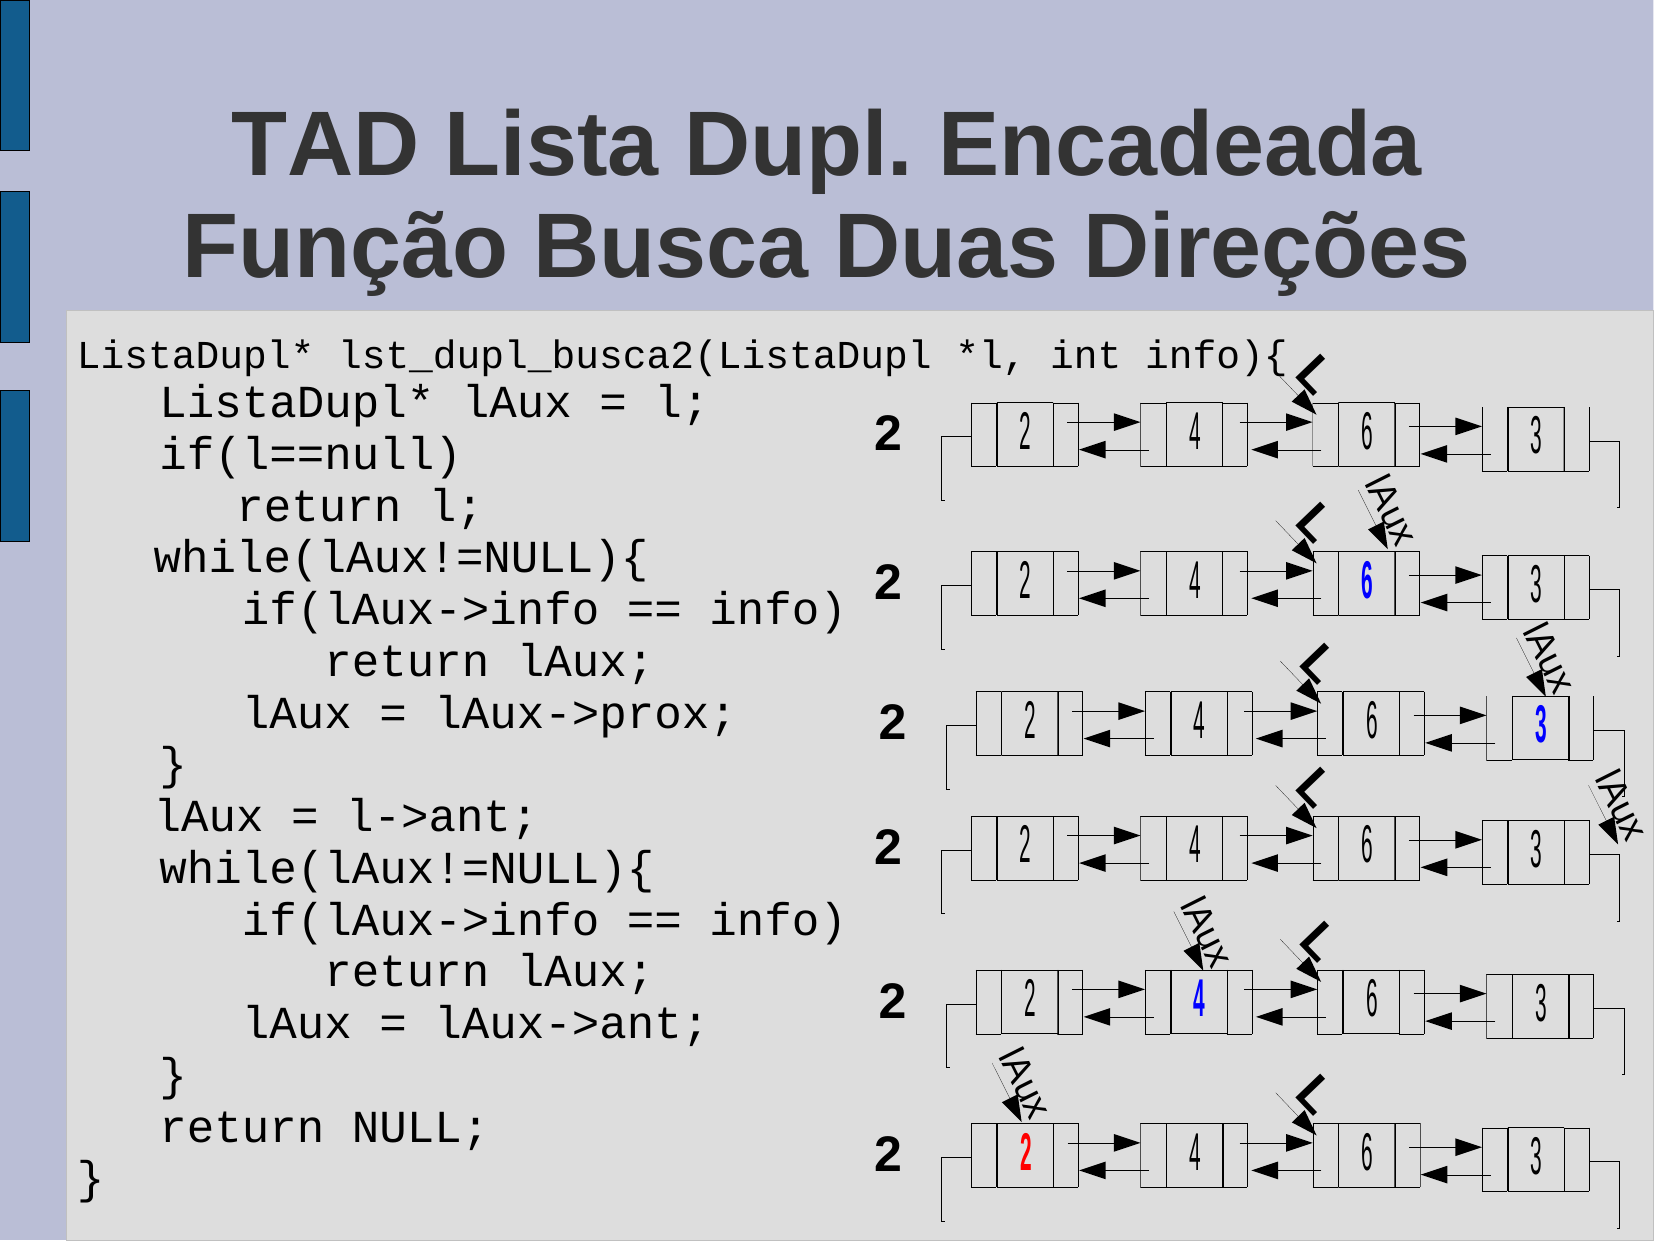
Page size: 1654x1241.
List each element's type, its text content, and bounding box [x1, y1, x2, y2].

chart [1140, 816, 1249, 885]
chart [1144, 691, 1254, 760]
chart [1317, 691, 1426, 760]
chart [975, 969, 1084, 1039]
chart [971, 551, 1080, 620]
chart [1486, 695, 1595, 765]
text_box 2 [878, 694, 907, 752]
text_box 2 [874, 554, 903, 612]
chart [1140, 402, 1249, 471]
chart [1140, 1123, 1249, 1192]
chart [1144, 969, 1254, 1039]
chart [1481, 406, 1590, 476]
chart [1312, 551, 1421, 620]
chart [1481, 820, 1590, 889]
chart [971, 816, 1080, 885]
text_box 2 [874, 1126, 903, 1184]
chart [975, 691, 1084, 760]
chart [971, 1123, 1080, 1192]
chart [1140, 551, 1249, 620]
text_box 2 [874, 819, 903, 877]
title TAD Lista Dupl. Encadeada Função Busca Duas Direções [121, 91, 1534, 299]
chart [1317, 969, 1426, 1039]
text_box 2 [878, 972, 907, 1030]
chart [1481, 1127, 1591, 1196]
chart [1312, 402, 1421, 471]
chart [971, 402, 1080, 471]
chart [1312, 1123, 1421, 1192]
chart [1312, 816, 1421, 885]
chart [1486, 974, 1595, 1043]
chart [1481, 555, 1590, 624]
list ListaDupl* lst_dupl_busca2(ListaDupl *l, int info){ ListaDupl* lAux = l; if(l==null) return l; while(lAux!=NULL){ if(lAux->info == info) return lAux; lAux = lAux->prox; } lAux = l->ant; while(lAux!=NULL){ if(lAux->info == info) return lAux; lAux = lAux->ant; } return NULL; } [59, 335, 1359, 1158]
text_box 2 [874, 405, 902, 463]
